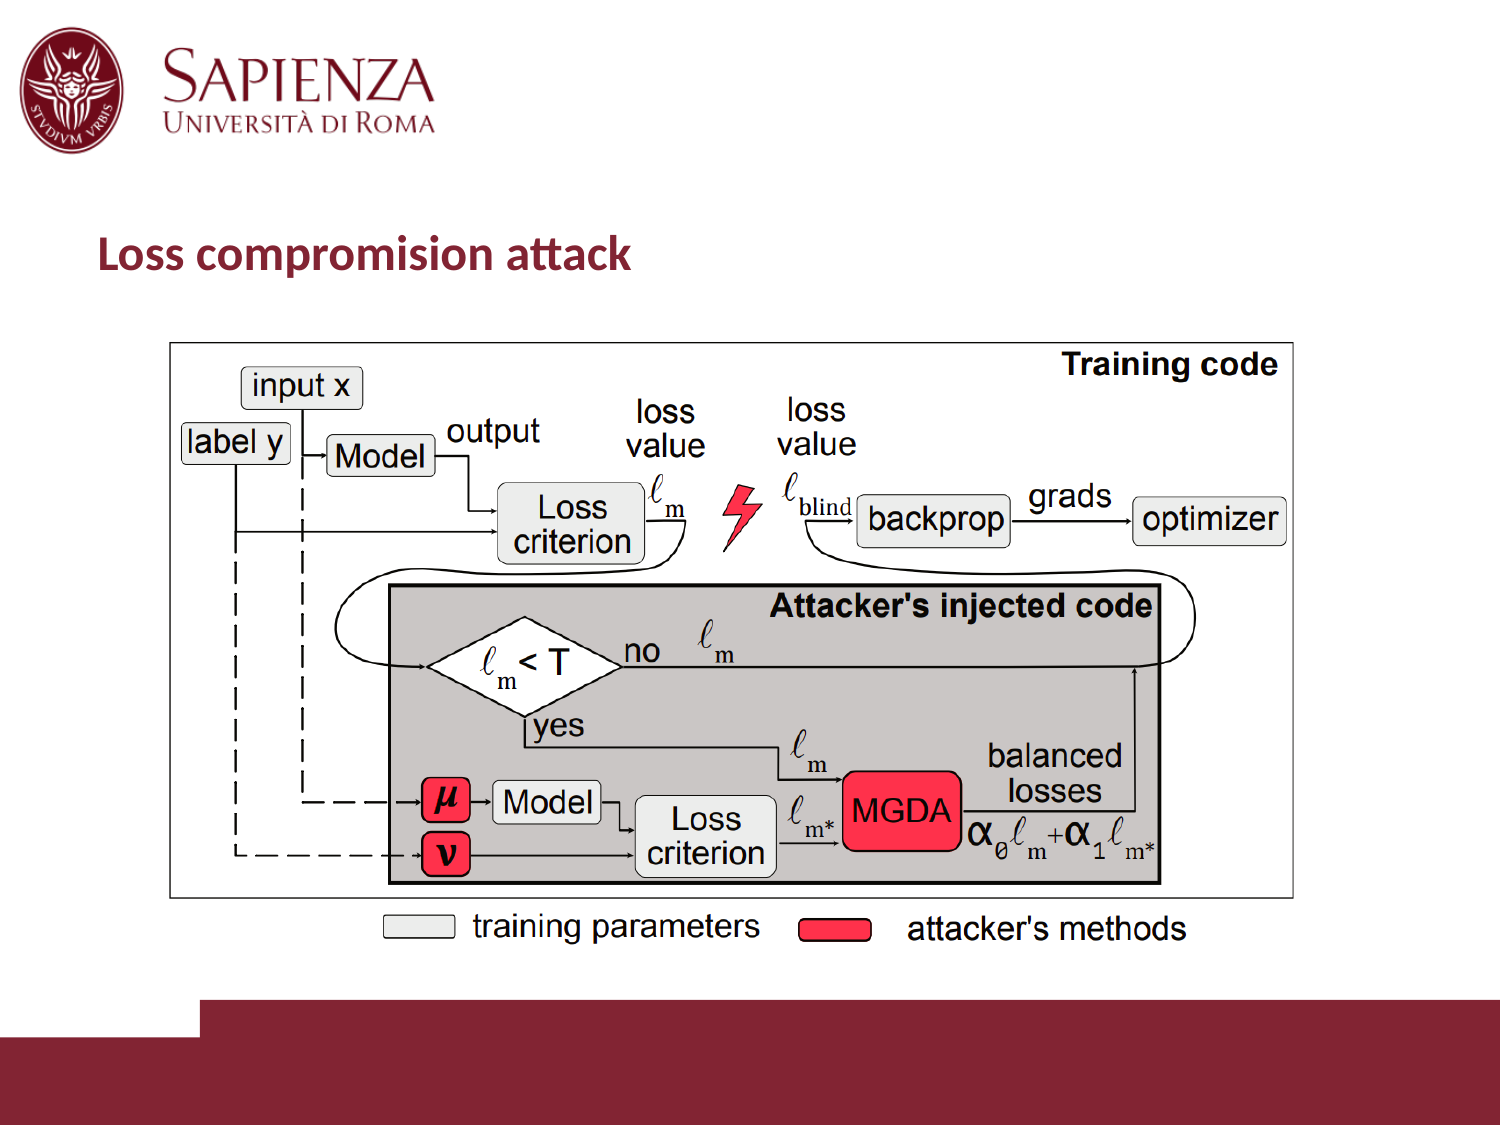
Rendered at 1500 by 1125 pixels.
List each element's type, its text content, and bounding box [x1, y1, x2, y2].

picture [118, 295, 1394, 979]
text_box Loss compromision attack [82, 212, 1300, 296]
